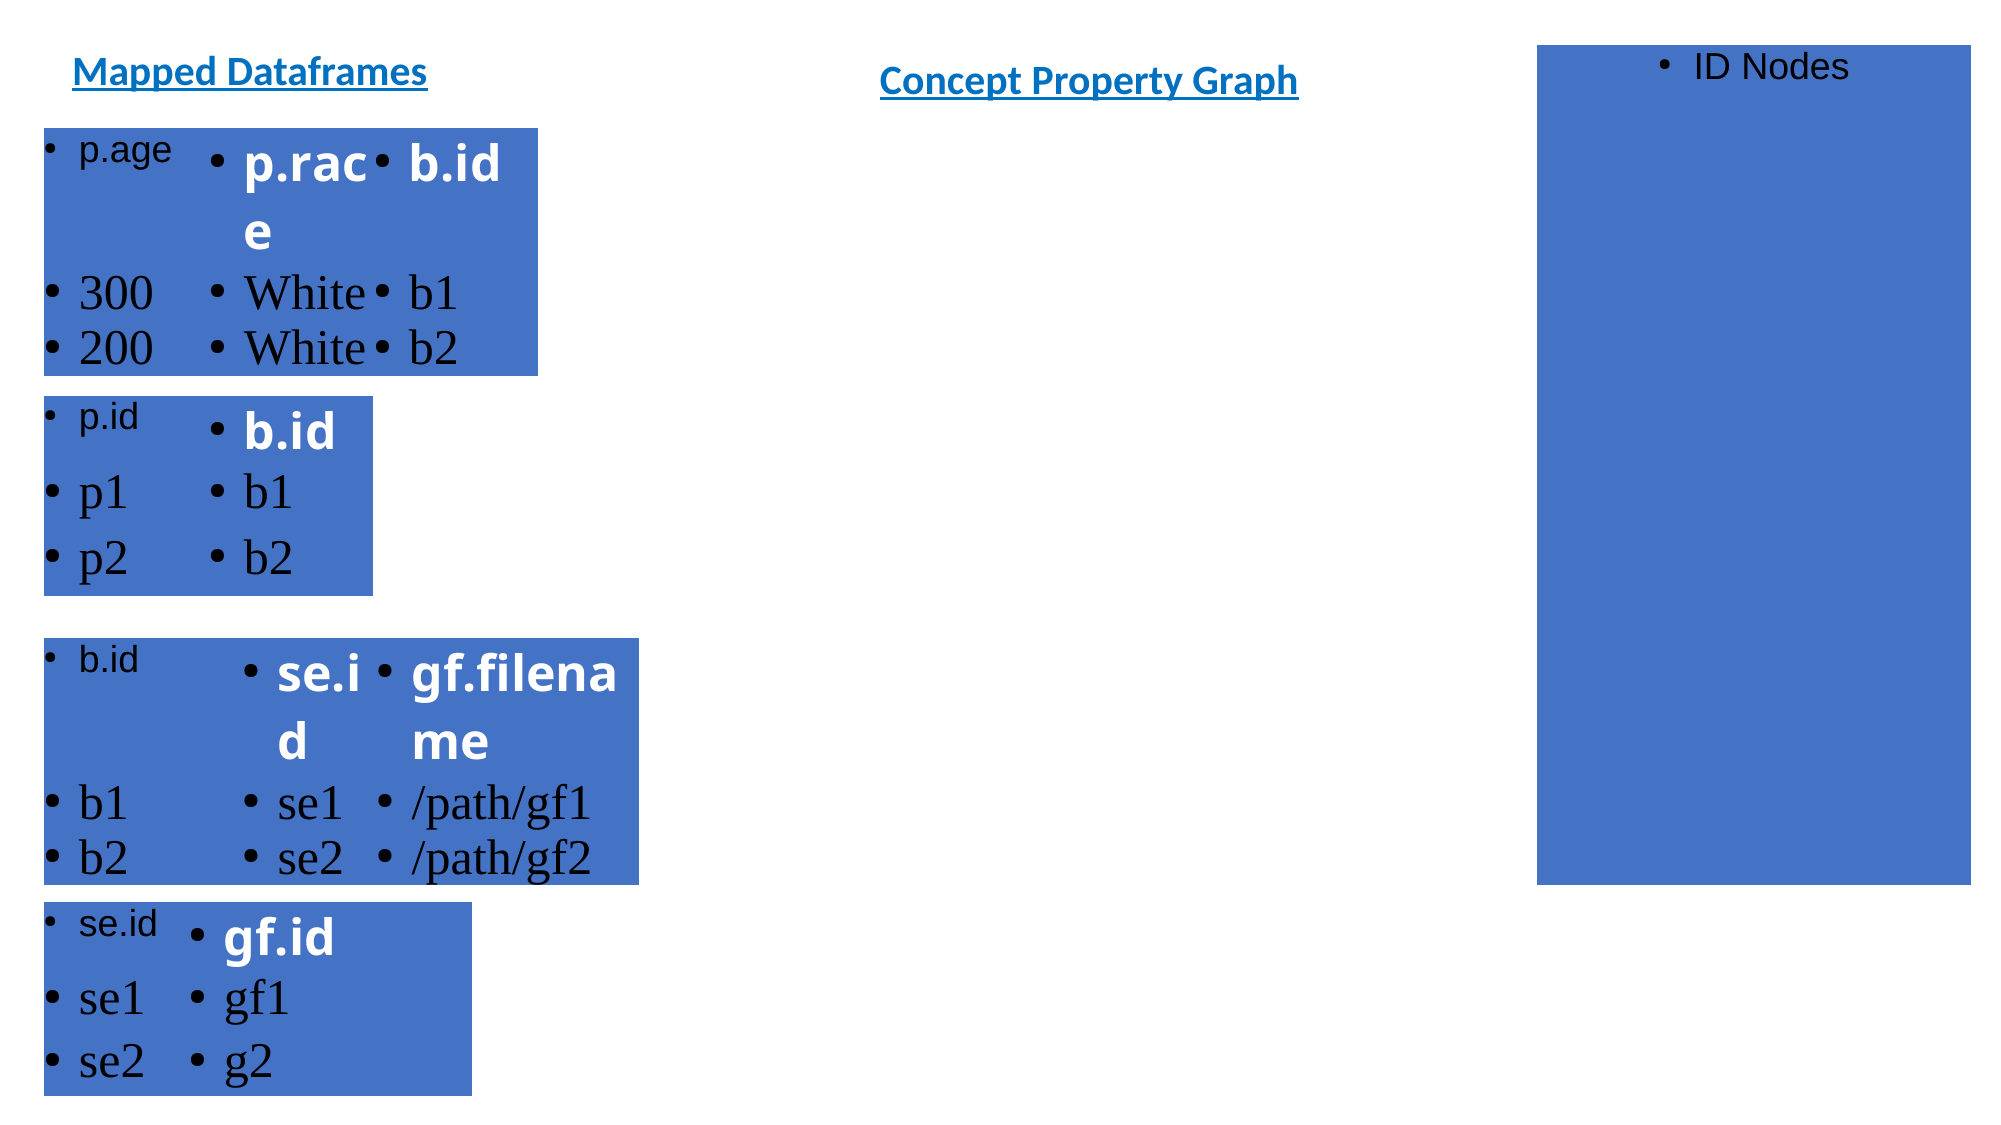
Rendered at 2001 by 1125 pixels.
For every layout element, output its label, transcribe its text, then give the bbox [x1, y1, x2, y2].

table_header gf.id [189, 902, 472, 970]
table_cell se2 [44, 1033, 189, 1096]
table_cell [1537, 345, 1971, 405]
table_cell 200 [44, 320, 209, 376]
table_cell se1 [242, 775, 376, 830]
table_header b.id [373, 128, 538, 265]
table_cell [1537, 165, 1971, 225]
table_cell b2 [209, 530, 373, 596]
table_cell 300 [44, 265, 209, 320]
table_header se.id [44, 902, 189, 970]
table_header p.age [44, 128, 209, 265]
table_cell b2 [373, 320, 538, 376]
table_header b.id [209, 396, 373, 464]
table_cell [1537, 105, 1971, 165]
table_cell p1 [44, 464, 209, 530]
table_cell p2 [44, 530, 209, 596]
table_cell gf1 [189, 970, 472, 1033]
text_box Concept Property Graph [865, 45, 1318, 111]
table_cell [1537, 225, 1971, 285]
text_box Mapped Dataframes [57, 36, 446, 102]
table_header p.race [209, 128, 373, 265]
table_cell b1 [209, 464, 373, 530]
table_cell [1537, 465, 1971, 525]
table_cell [1537, 645, 1971, 705]
table_cell /path/gf1 [433, 798, 444, 818]
table_cell se1 [44, 970, 189, 1033]
table_cell White [209, 265, 373, 320]
table_cell b2 [44, 830, 242, 885]
table_cell [1537, 285, 1971, 345]
table_cell [1537, 825, 1971, 885]
table_header b.id [44, 638, 242, 775]
table_cell [1537, 705, 1971, 765]
table_cell [1537, 765, 1971, 825]
table_header se.id [242, 638, 376, 775]
table_cell /path/gf1 [376, 775, 639, 830]
table_header ID Nodes [1537, 45, 1971, 105]
table_header p.id [44, 396, 209, 464]
table_cell /path/gf2 [376, 830, 639, 885]
table_cell b1 [44, 775, 242, 830]
table_cell [1537, 585, 1971, 645]
table_header gf.filename [376, 638, 639, 775]
table_cell White [209, 320, 373, 376]
table_cell [1537, 405, 1971, 465]
table_cell se2 [242, 830, 376, 885]
table_cell /path/gf2 [433, 853, 444, 873]
table_cell [1537, 525, 1971, 585]
table_cell b1 [373, 265, 538, 320]
table_cell g2 [189, 1033, 472, 1096]
